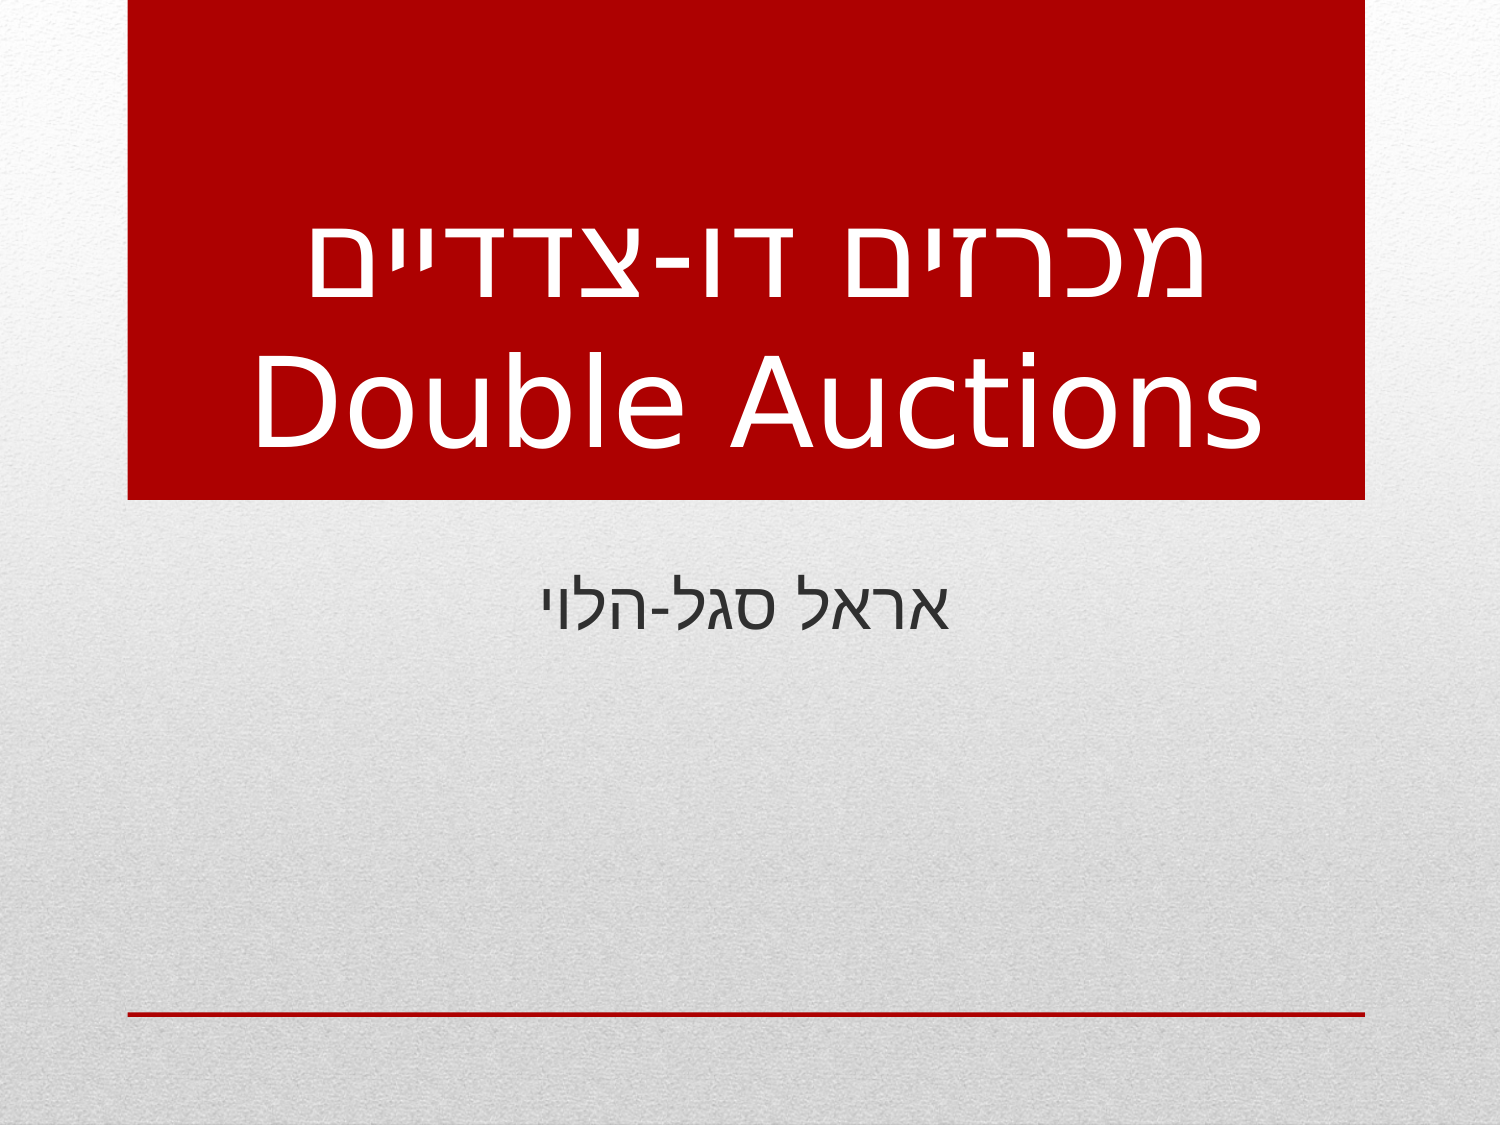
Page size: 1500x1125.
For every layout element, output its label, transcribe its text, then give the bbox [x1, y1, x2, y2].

subtitle אראל סגל-הלוי [153, 554, 1336, 969]
title מכרזים דו-צדדיים Double Auctions [165, 31, 1351, 480]
picture [0, 0, 1500, 1125]
